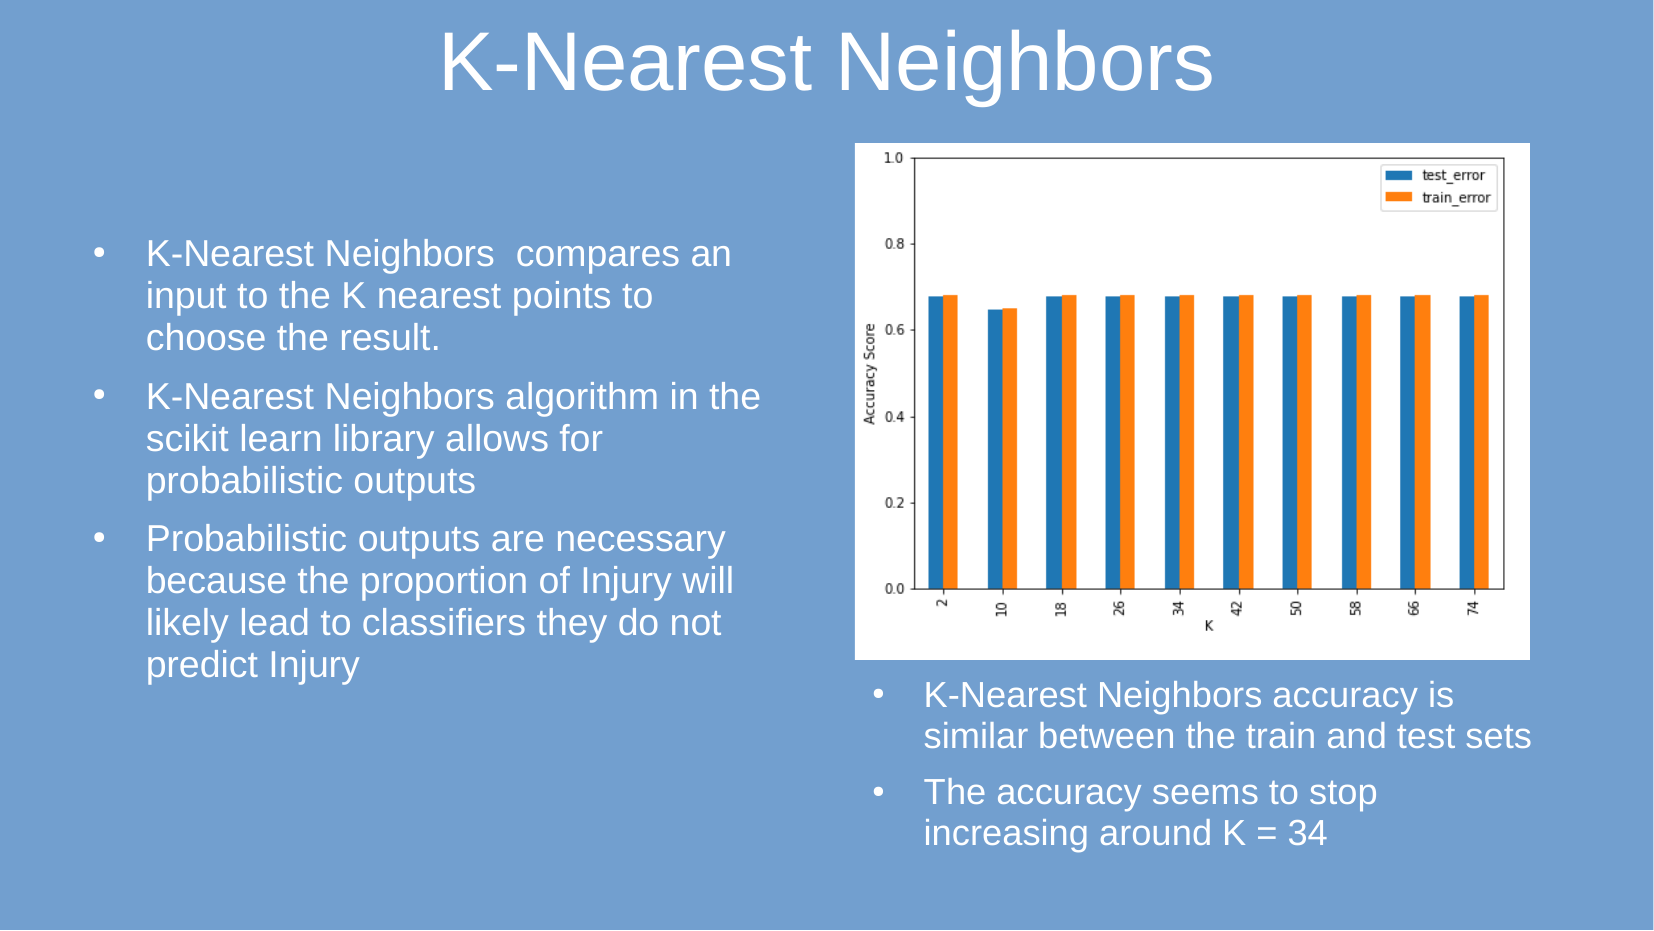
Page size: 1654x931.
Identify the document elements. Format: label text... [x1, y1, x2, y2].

title K-Nearest Neighbors [82, 15, 1571, 109]
list K-Nearest Neighbors accuracy is similar between the train and test sets The accuracy seems to stop increasing around K = 34 [855, 675, 1546, 891]
picture [854, 143, 1531, 661]
list K-Nearest Neighbors compares an input to the K nearest points to choose the result. K-Nearest Neighbors algorithm in the scikit learn library allows for probabilistic outputs Probabilistic outputs are necessary because the proportion of Injury will likely lead to classifiers they do not predict Injury [75, 232, 766, 698]
